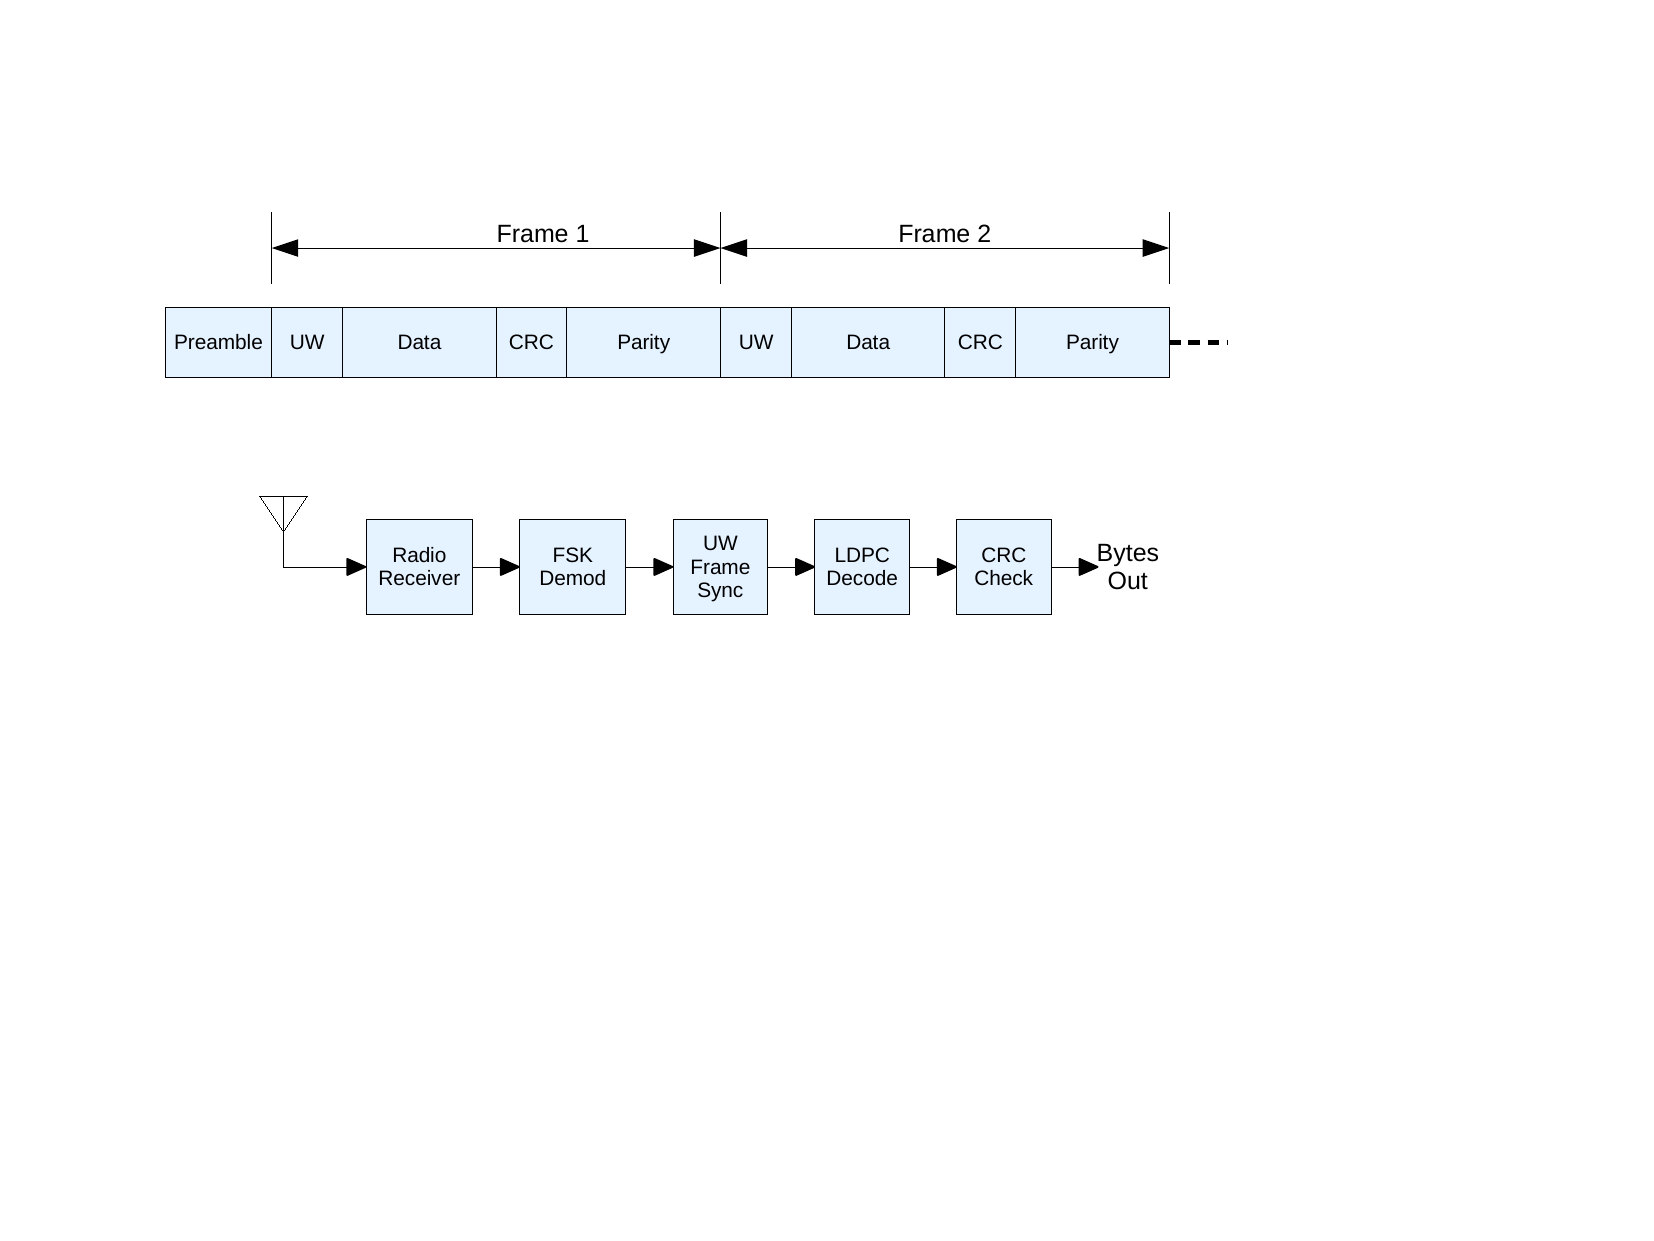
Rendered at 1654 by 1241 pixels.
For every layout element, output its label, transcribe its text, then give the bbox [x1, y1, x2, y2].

text_box CRC [944, 307, 1016, 378]
text_box Data [342, 307, 496, 378]
text_box Frame 1 [437, 212, 650, 312]
text_box Parity [1016, 307, 1170, 378]
text_box Bytes Out [1051, 531, 1205, 615]
text_box Data [791, 307, 944, 378]
text_box Frame 2 [838, 212, 1052, 307]
text_box Preamble [165, 307, 271, 378]
text_box UW [271, 307, 342, 378]
text_box CRC Check [956, 519, 1052, 615]
text_box LDPC Decode [814, 519, 910, 615]
text_box CRC [496, 307, 567, 378]
text_box Radio Receiver [366, 519, 473, 615]
text_box UW [720, 307, 791, 378]
text_box Parity [567, 307, 720, 378]
text_box UW Frame Sync [673, 519, 768, 615]
text_box FSK Demod [519, 519, 626, 615]
